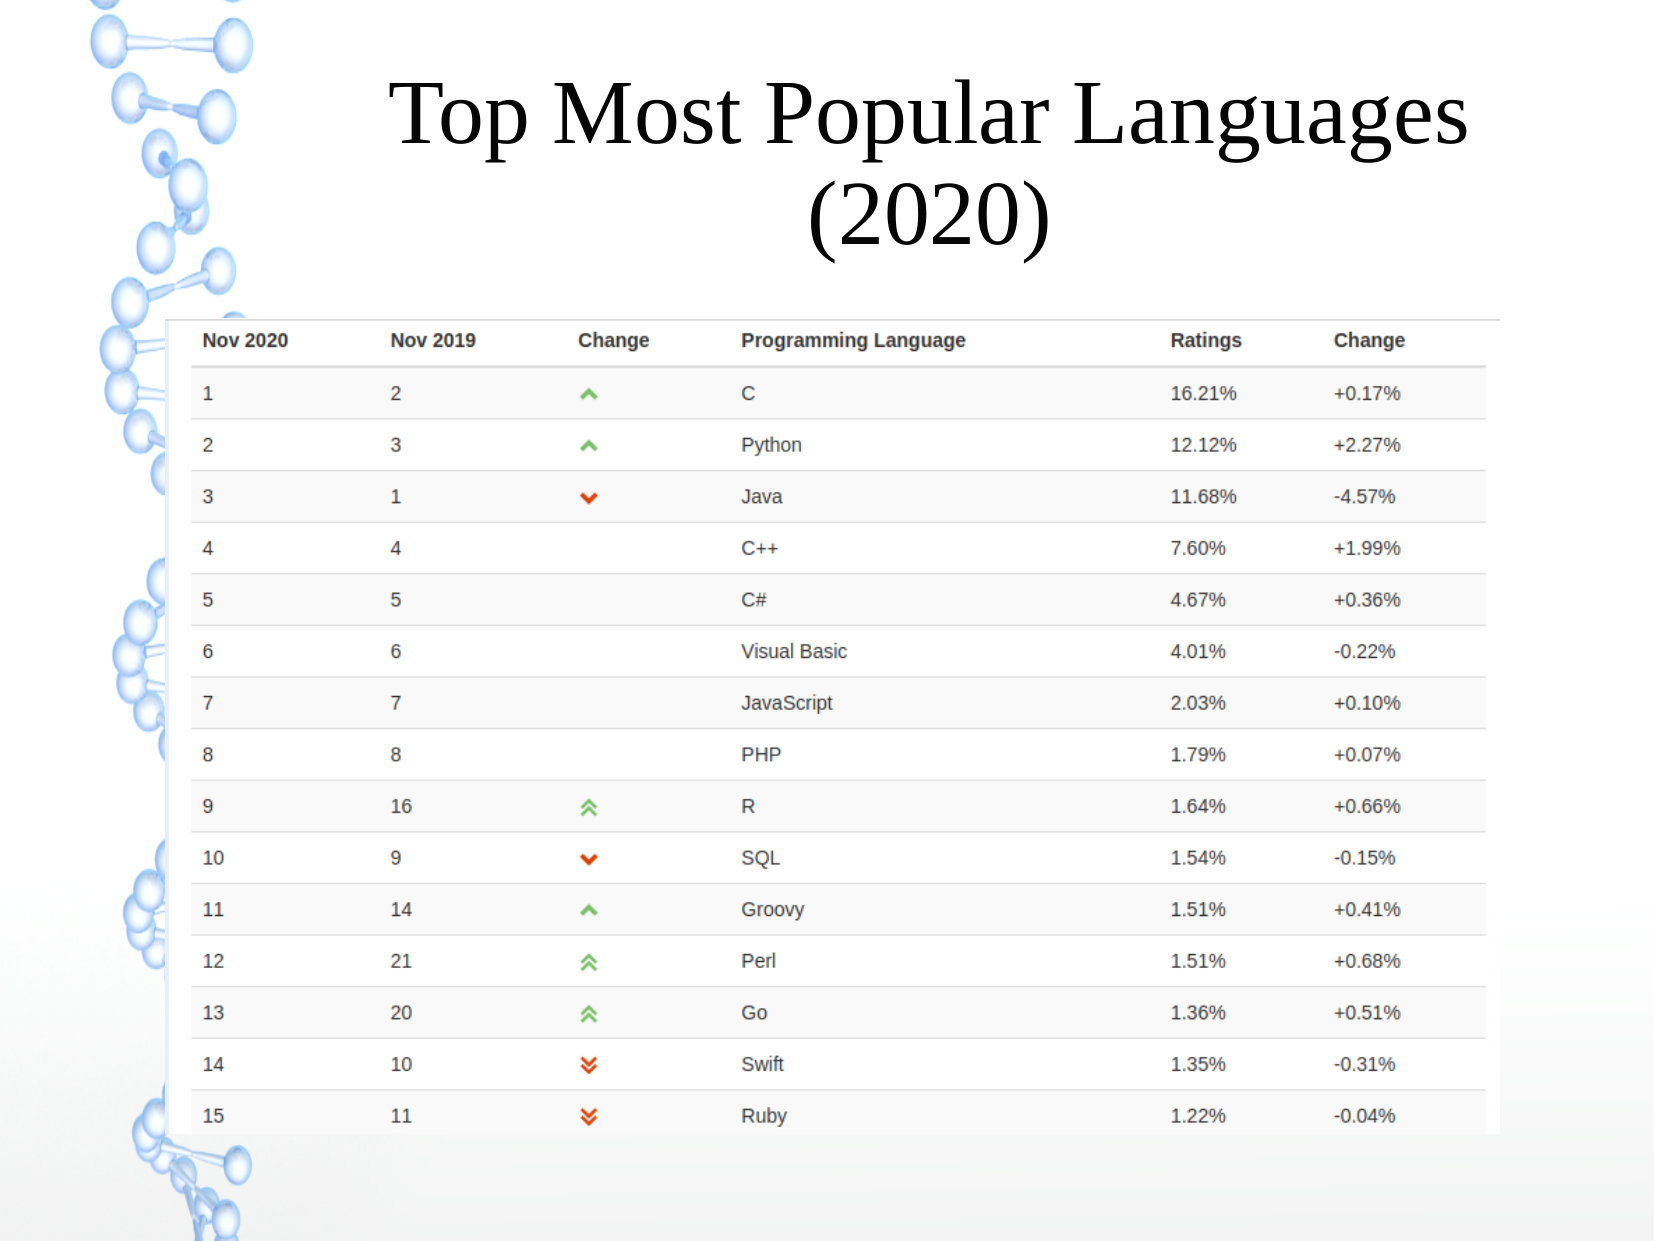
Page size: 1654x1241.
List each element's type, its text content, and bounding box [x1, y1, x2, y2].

picture [0, 0, 1654, 1241]
title Top Most Popular Languages (2020) [265, 0, 1595, 265]
